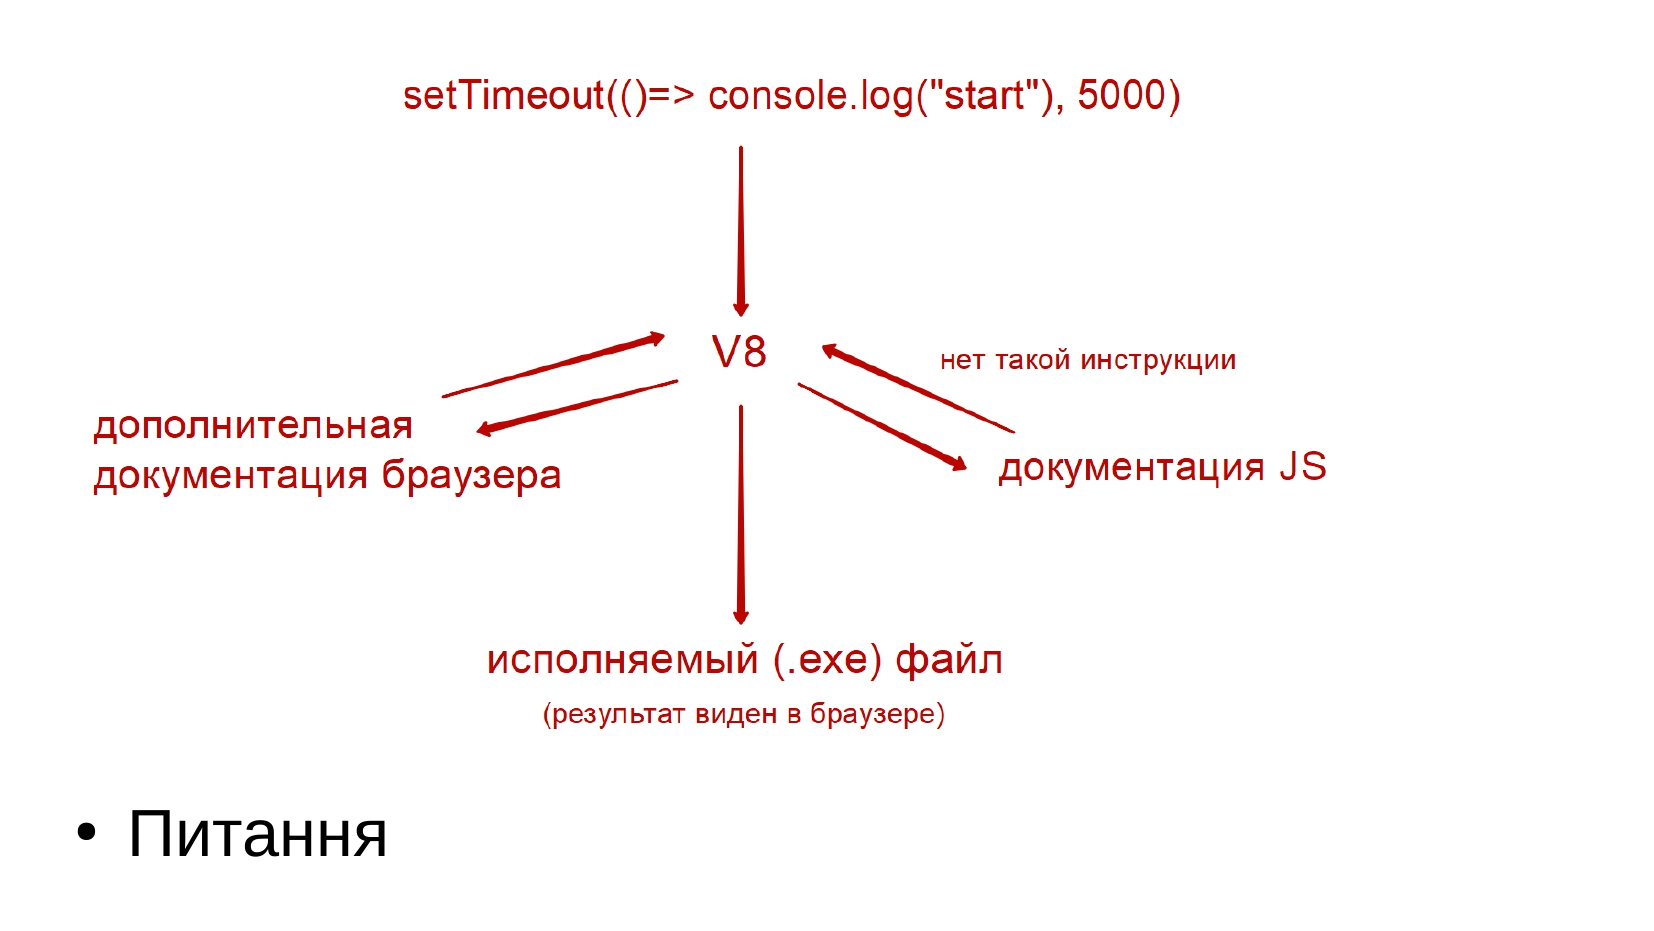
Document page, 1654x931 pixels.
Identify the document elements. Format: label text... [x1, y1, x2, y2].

picture [11, 0, 1654, 799]
list Питання [56, 799, 1546, 931]
